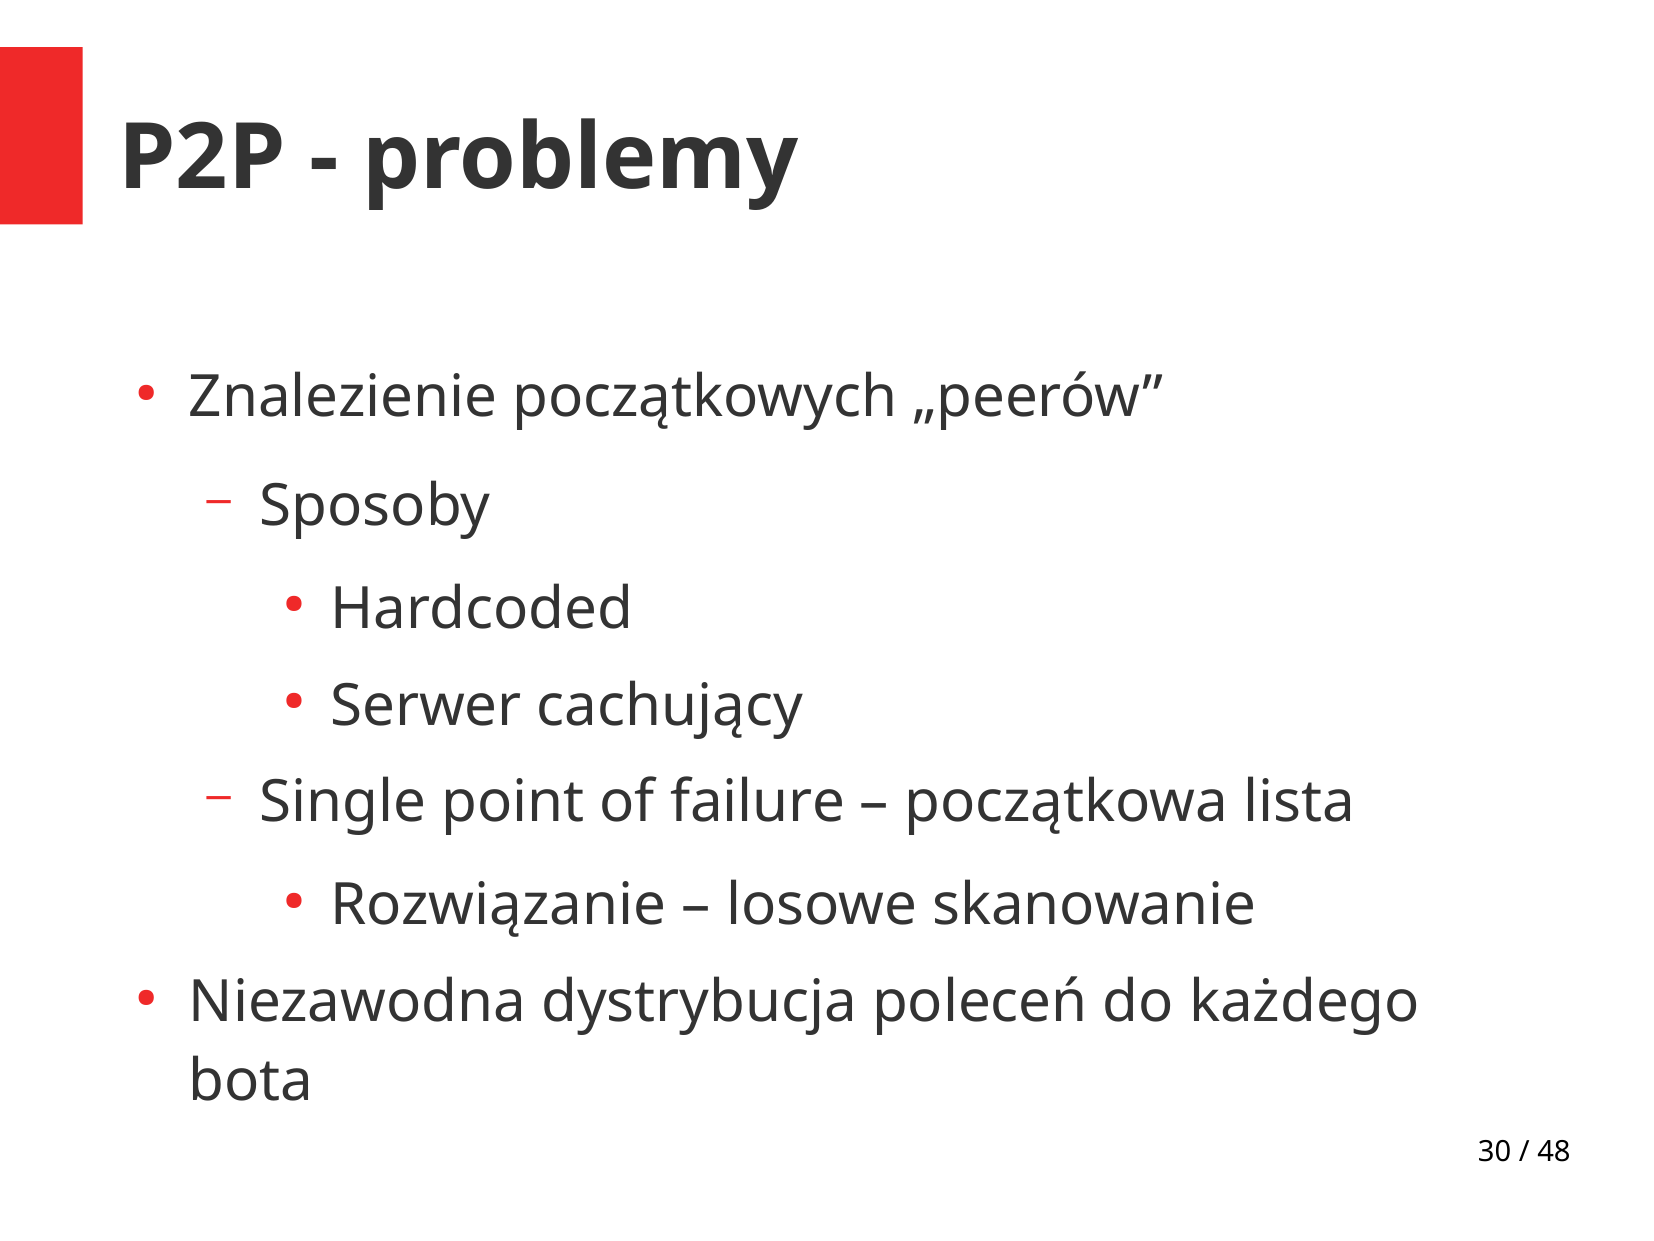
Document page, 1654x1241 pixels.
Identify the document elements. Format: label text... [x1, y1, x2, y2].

list Znalezienie początkowych „peerów” Sposoby Hardcoded Serwer cachujący Single point of failure – początkowa lista Rozwiązanie – losowe skanowanie Niezawodna dystrybucja poleceń do każdego bota [118, 354, 1536, 1074]
title P2P - problemy [118, 49, 1571, 257]
